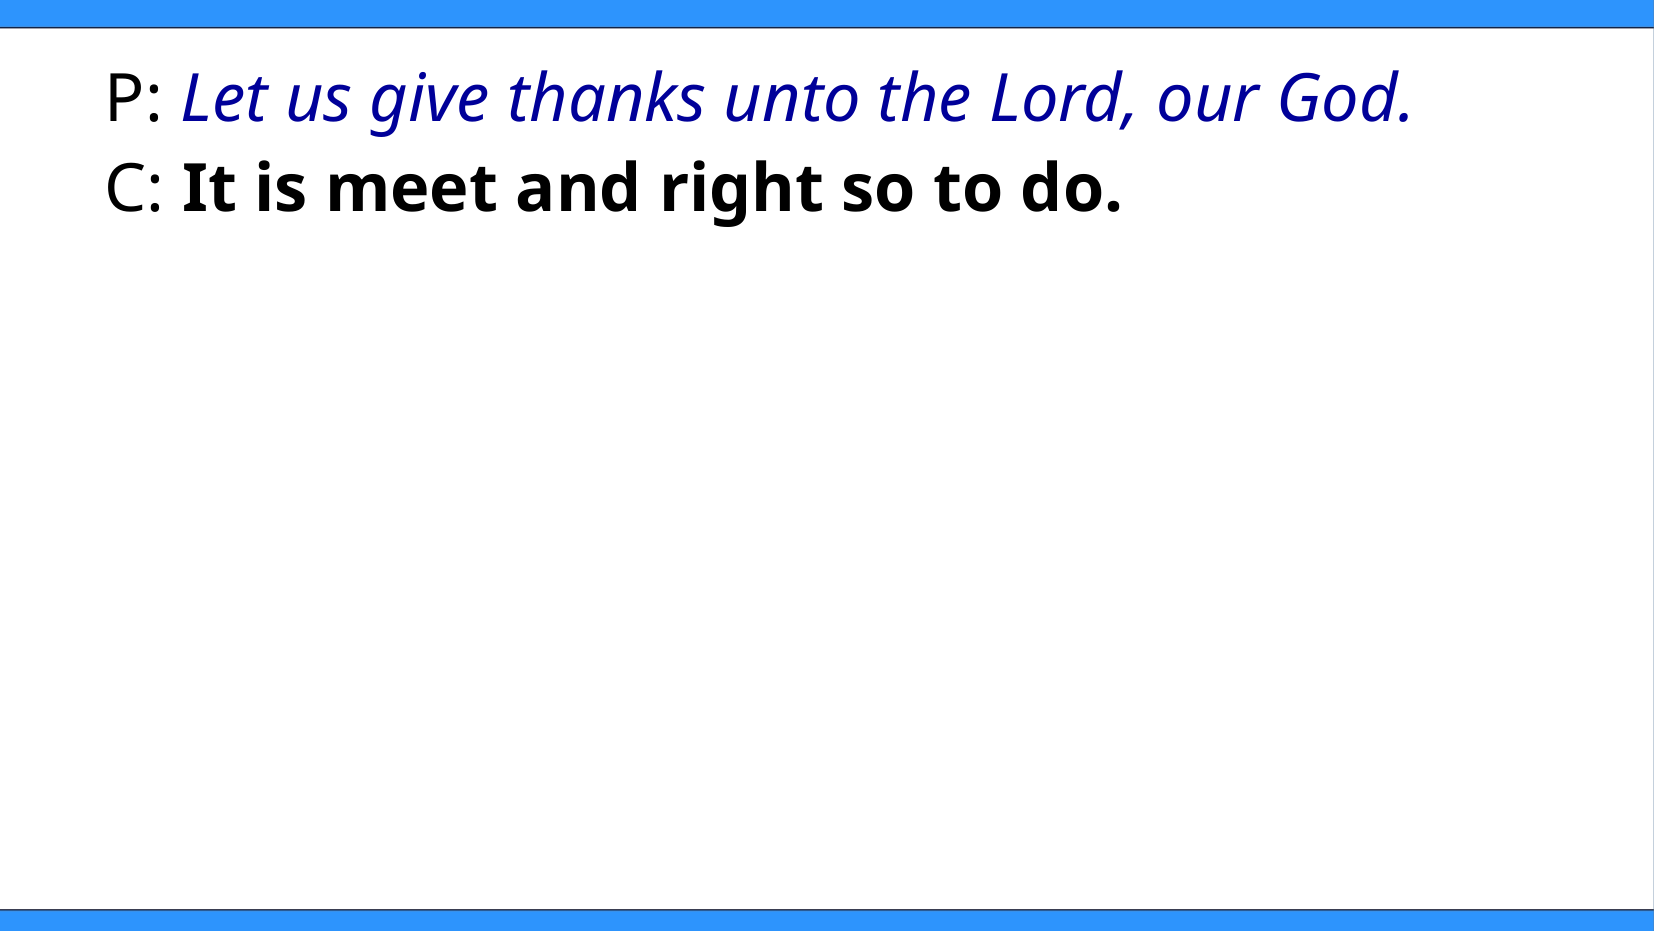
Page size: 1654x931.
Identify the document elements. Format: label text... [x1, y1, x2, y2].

picture [0, 0, 1654, 931]
text_box P: Let us give thanks unto the Lord, our God. C: It is meet and right so to do. [90, 42, 1576, 235]
